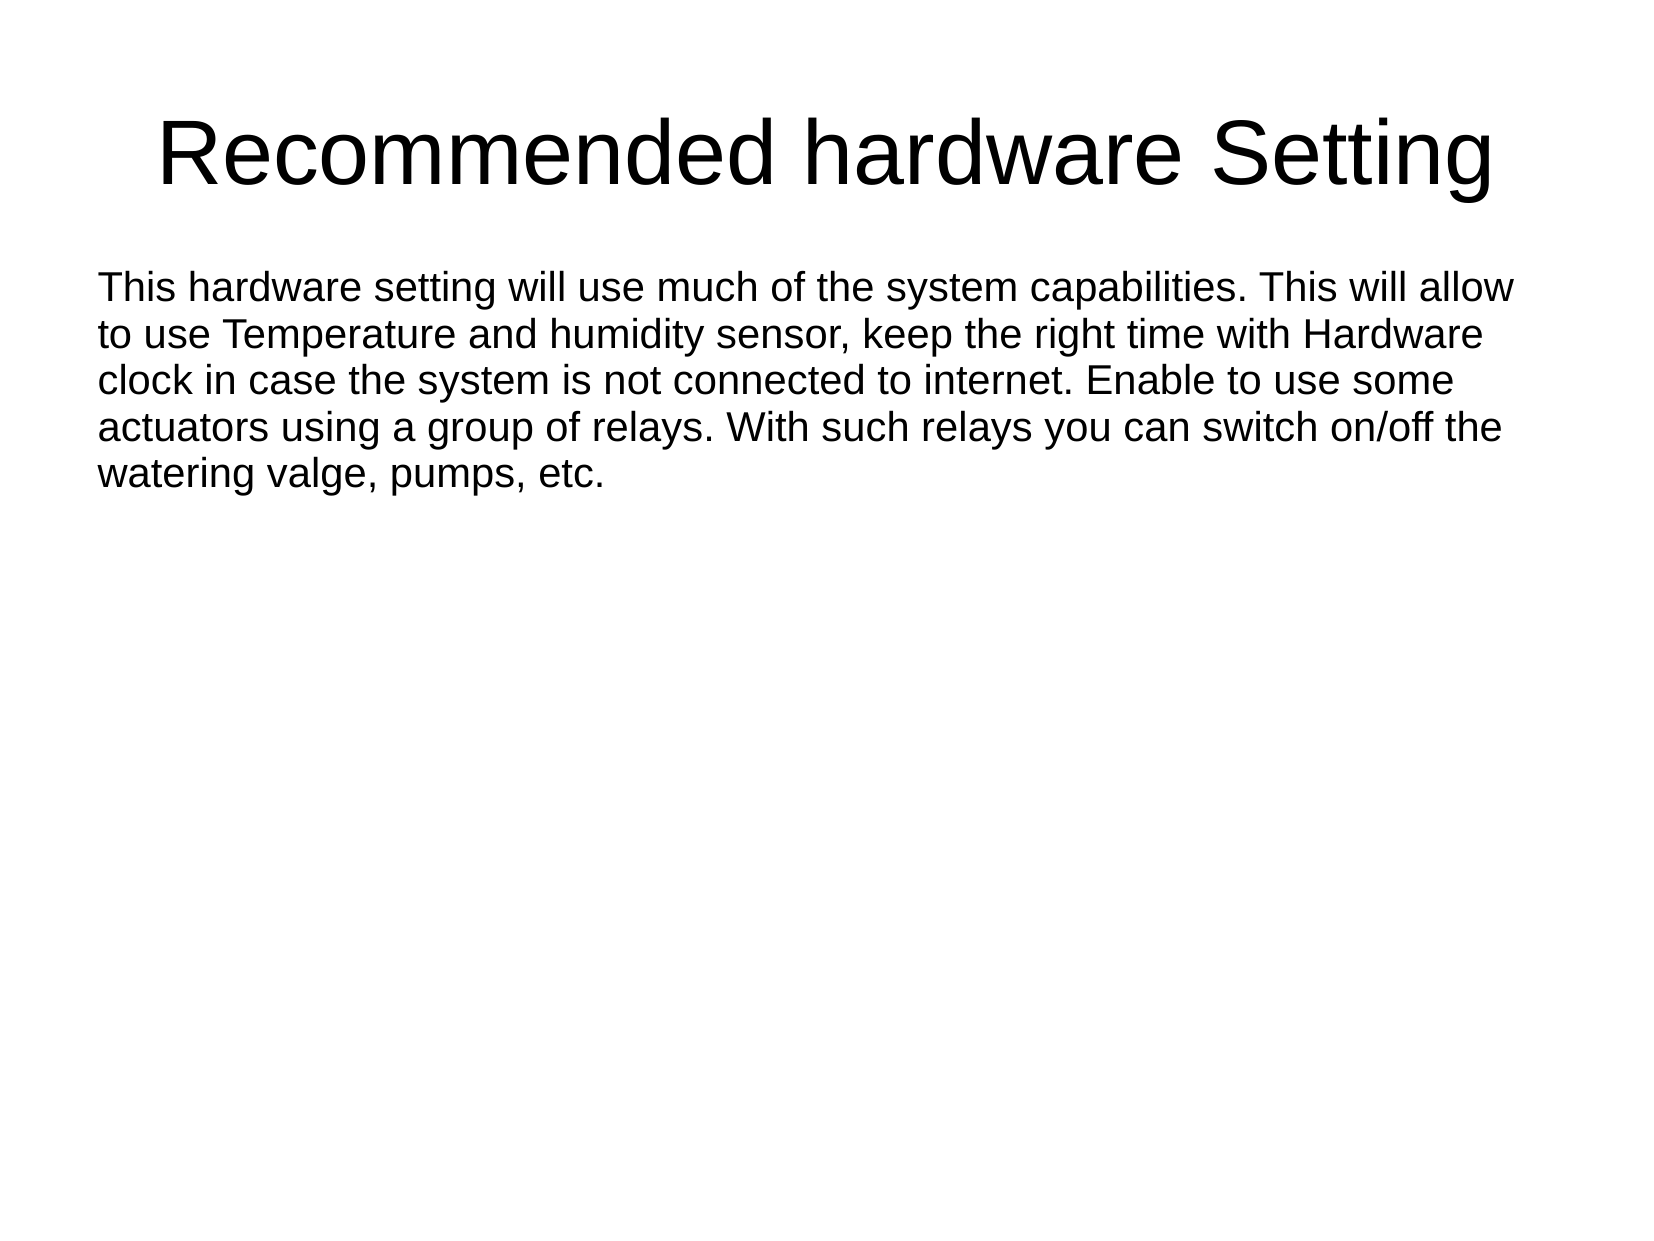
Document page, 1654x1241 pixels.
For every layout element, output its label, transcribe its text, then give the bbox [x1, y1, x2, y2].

text_box This hardware setting will use much of the system capabilities. This will allow to use Temperature and humidity sensor, keep the right time with Hardware clock in case the system is not connected to internet. Enable to use some actuators using a group of relays. With such relays you can switch on/off the watering valge, pumps, etc. [82, 256, 1561, 507]
title Recommended hardware Setting [82, 49, 1571, 257]
